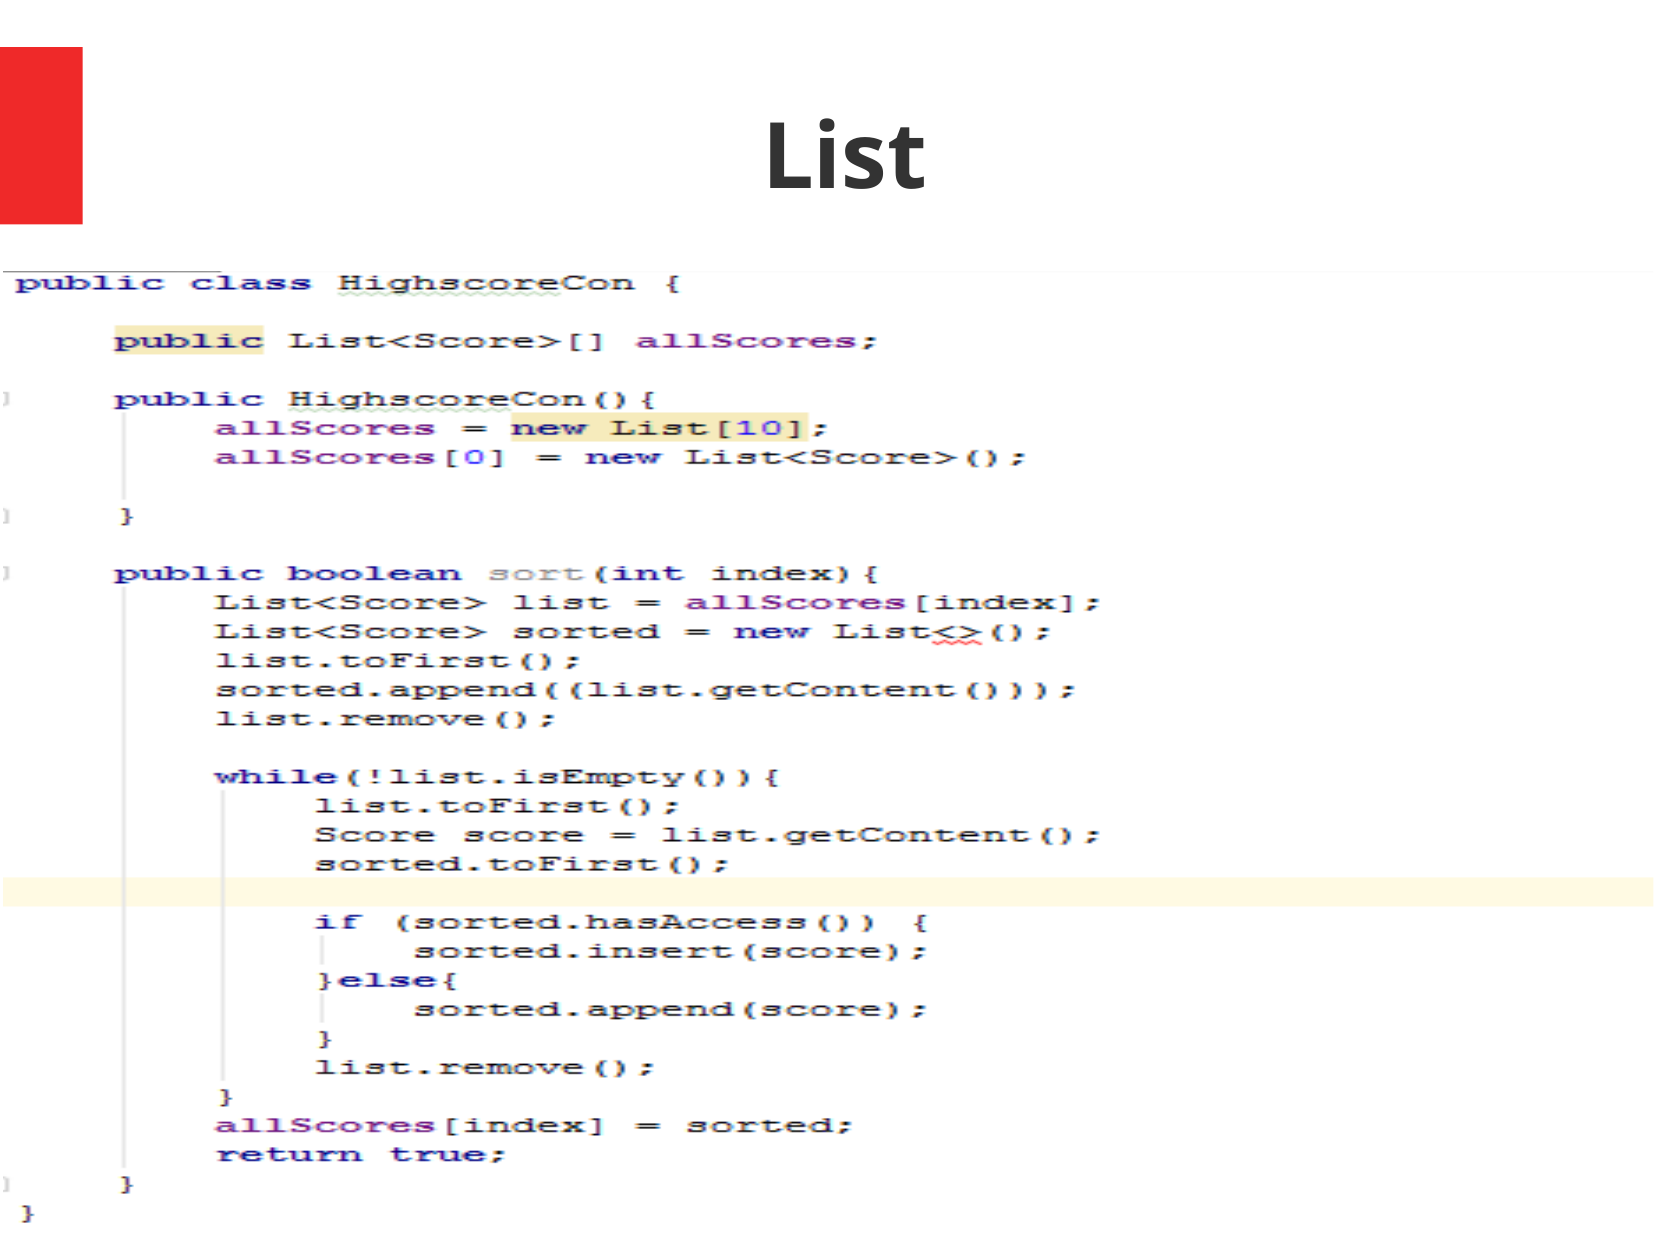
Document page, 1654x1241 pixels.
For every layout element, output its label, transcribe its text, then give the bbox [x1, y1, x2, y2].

title List [118, 27, 1571, 271]
picture [3, 271, 1654, 1241]
